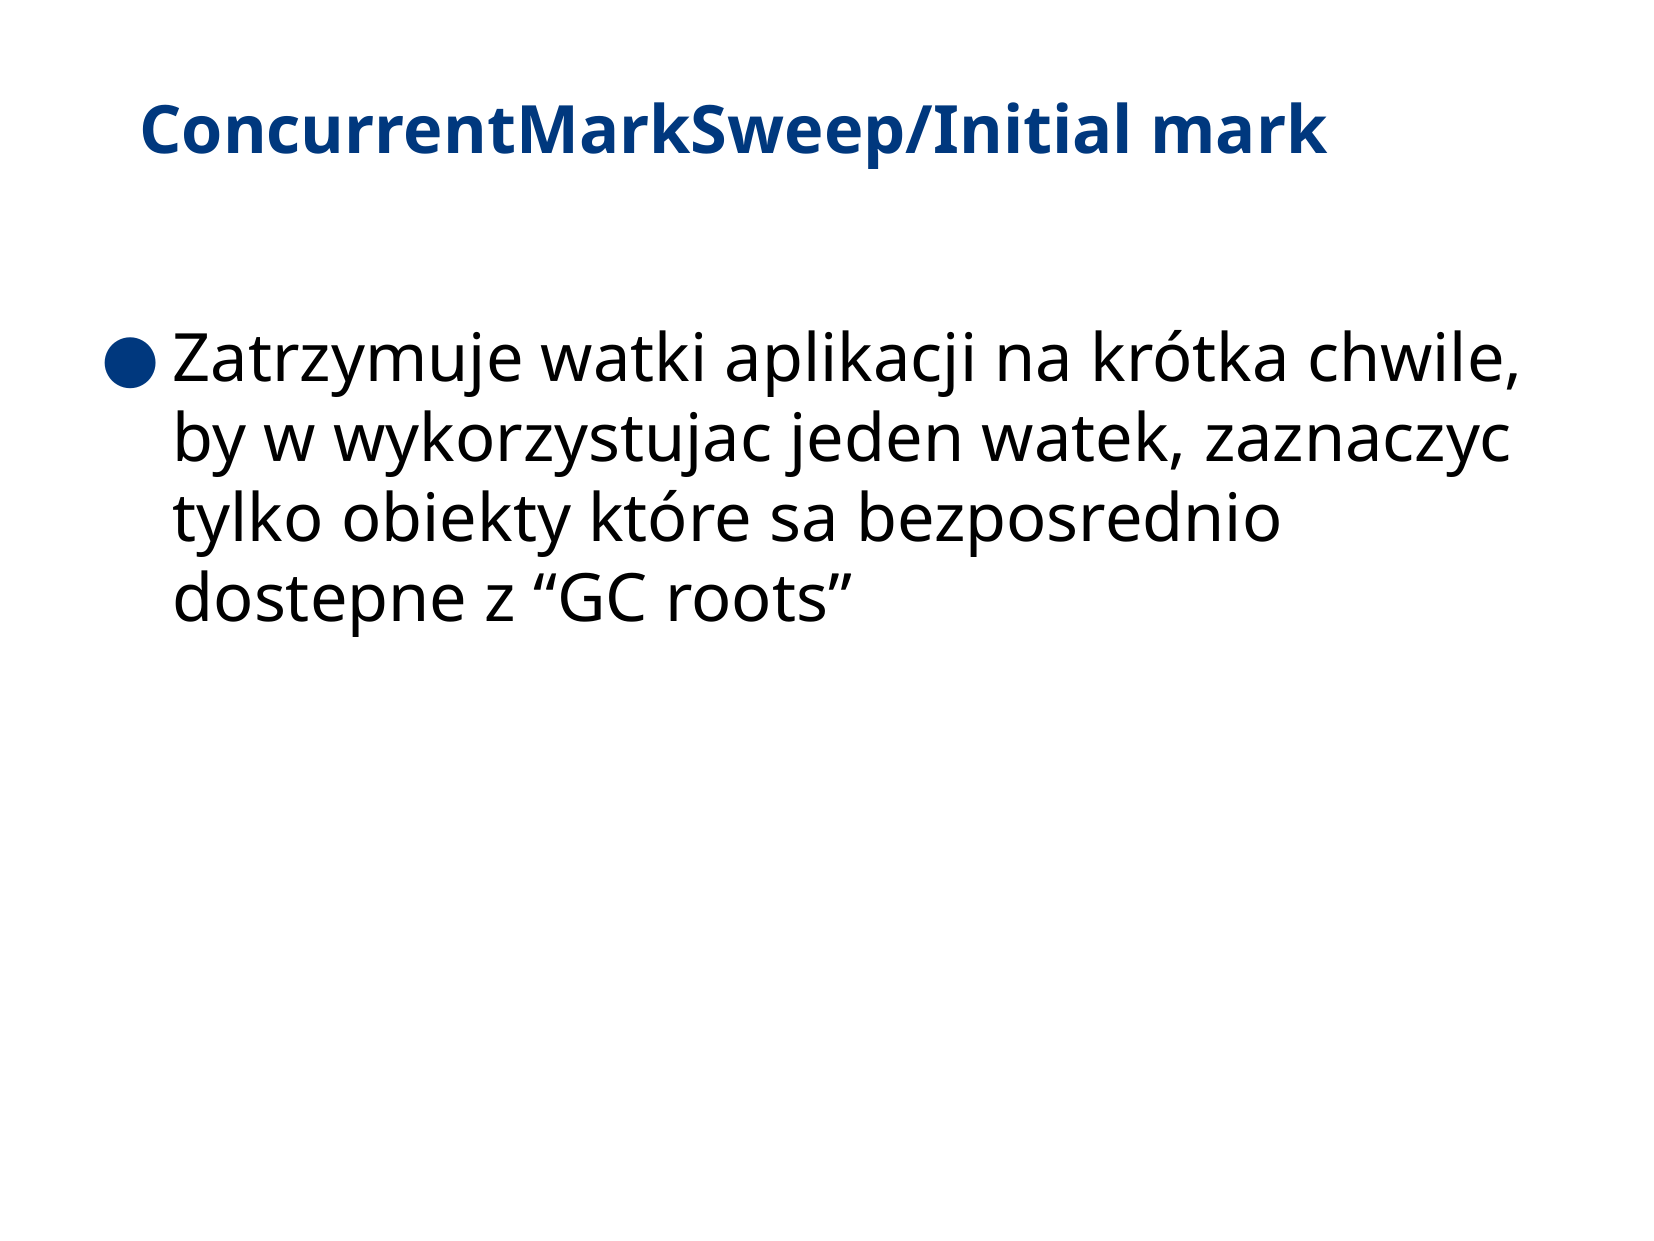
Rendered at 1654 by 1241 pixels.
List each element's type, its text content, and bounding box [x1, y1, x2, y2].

title ConcurrentMarkSweep/Initial mark [82, 49, 1571, 183]
list Zatrzymuje watki aplikacji na krótka chwile, by w wykorzystujac jeden watek, zaznaczyc tylko obiekty które sa bezposrednio dostepne z “GC roots” [82, 299, 1571, 1176]
